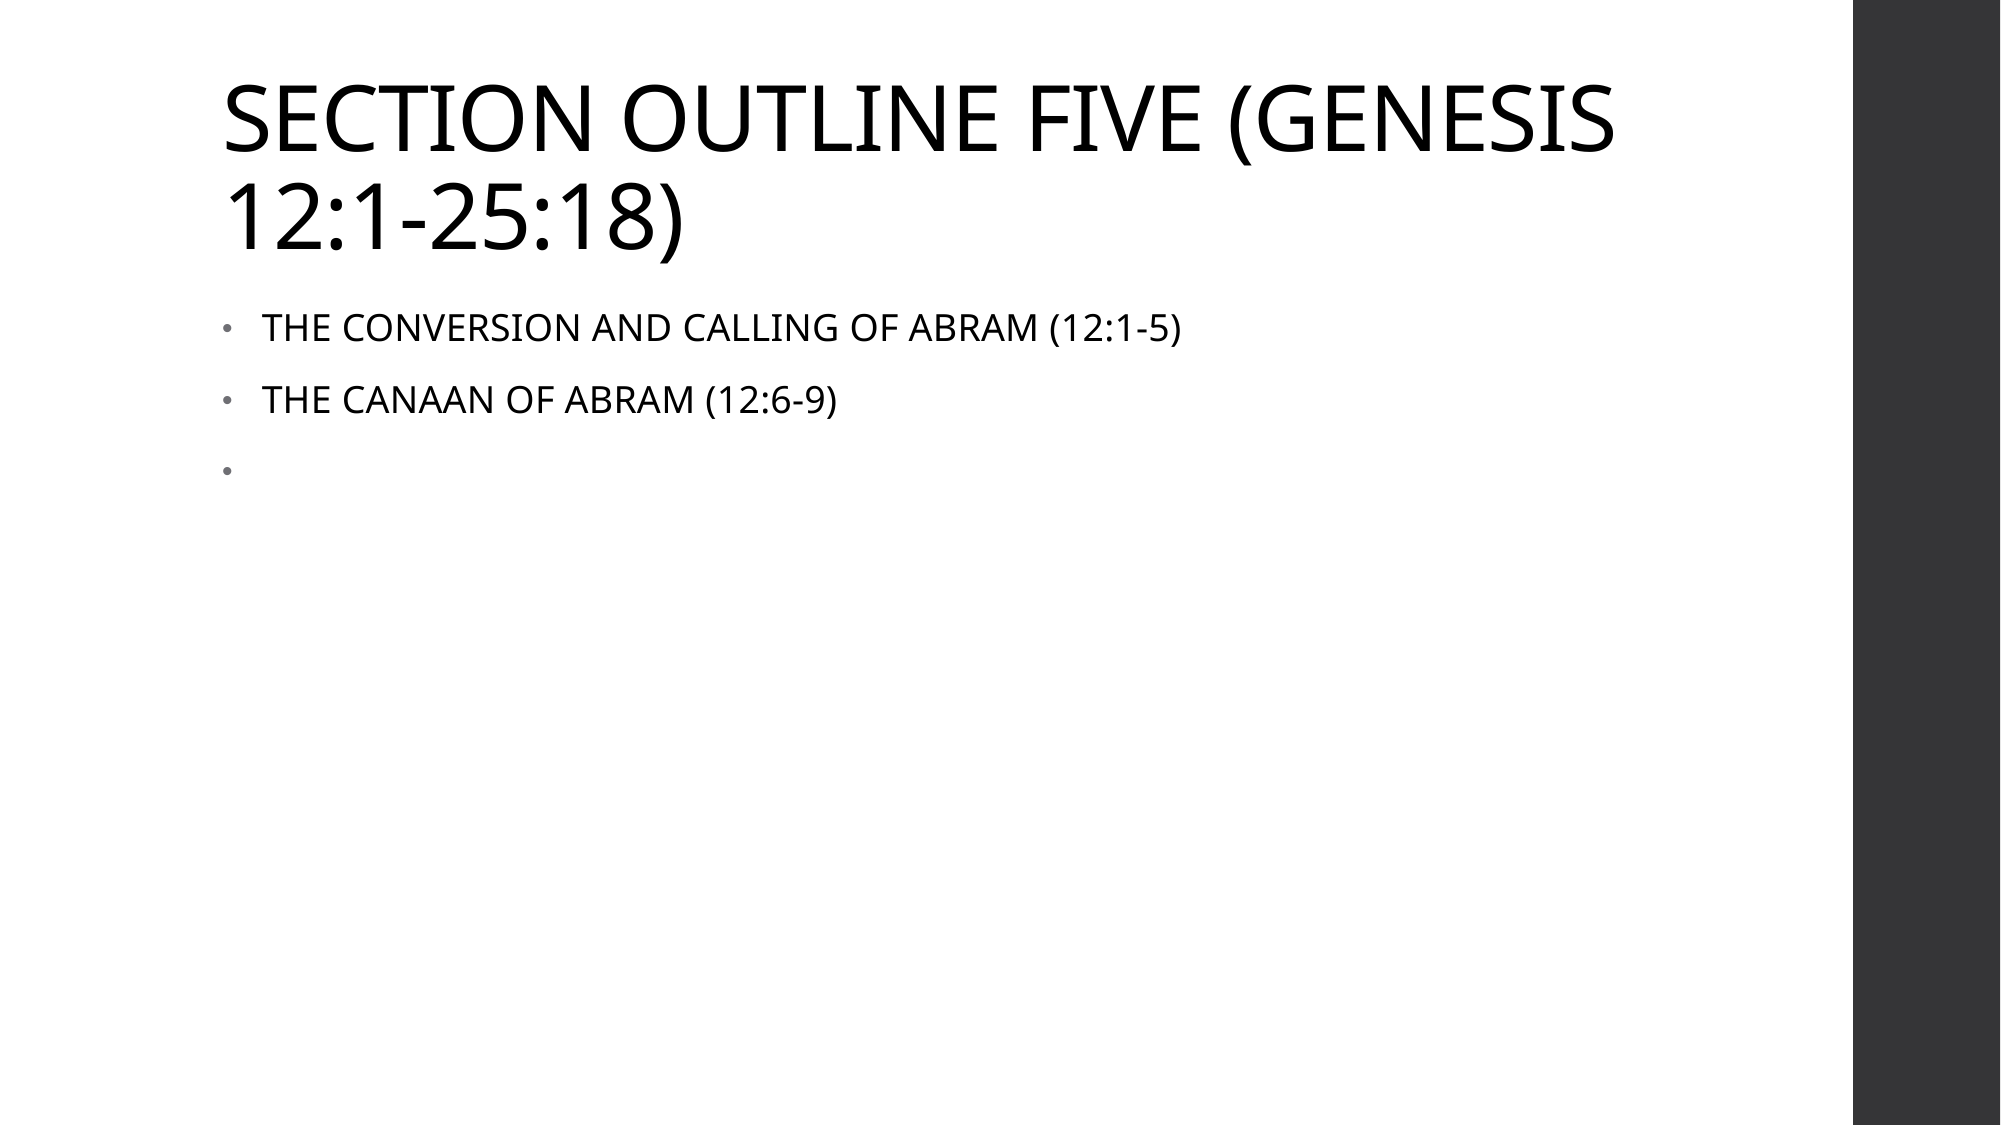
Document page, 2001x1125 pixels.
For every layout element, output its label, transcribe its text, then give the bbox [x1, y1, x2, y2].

list THE CONVERSION AND CALLING OF ABRAM (12:1-5) THE CANAAN OF ABRAM (12:6-9) [206, 299, 1617, 1014]
title SECTION OUTLINE FIVE (GENESIS 12:1-25:18) [206, 60, 1797, 278]
